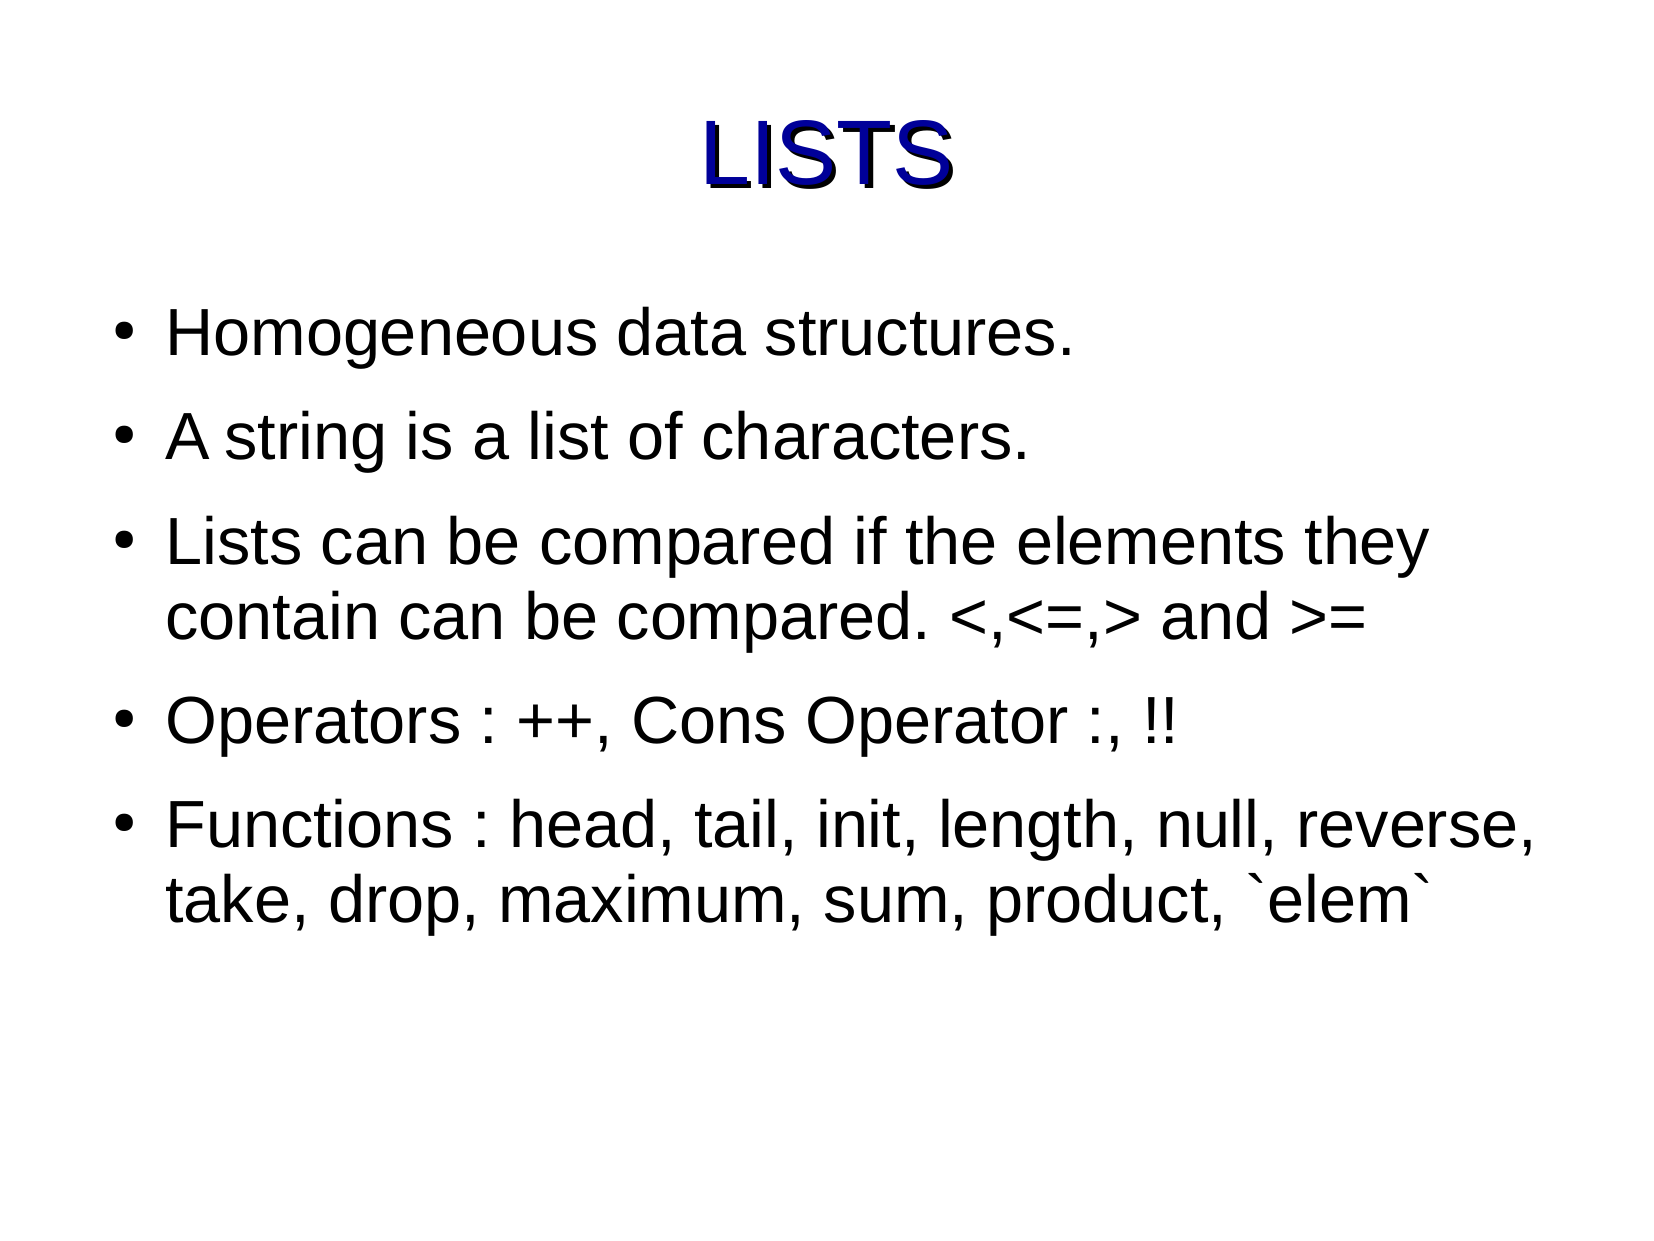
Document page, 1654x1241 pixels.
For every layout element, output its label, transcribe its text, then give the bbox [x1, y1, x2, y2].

title LISTS [82, 49, 1571, 257]
list Homogeneous data structures. A string is a list of characters. Lists can be compared if the elements they contain can be compared. <,<=,> and >= Operators : ++, Cons Operator :, !! Functions : head, tail, init, length, null, reverse, take, drop, maximum, sum, product, `elem` [94, 295, 1583, 1015]
